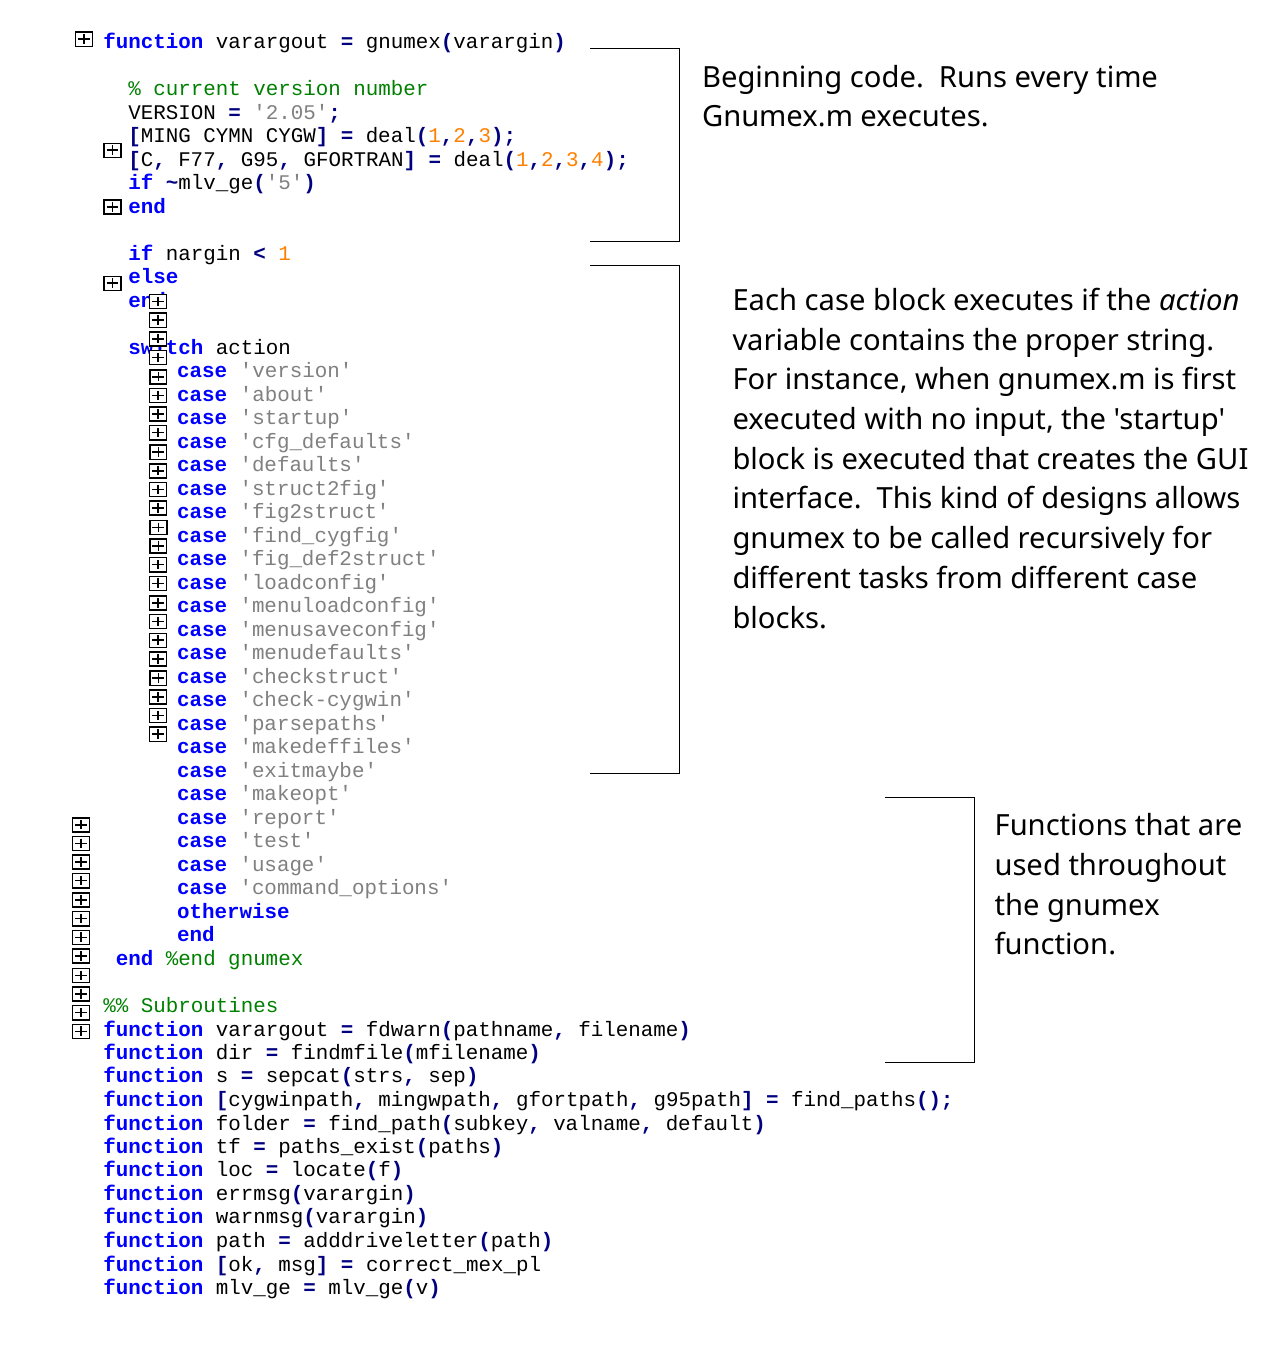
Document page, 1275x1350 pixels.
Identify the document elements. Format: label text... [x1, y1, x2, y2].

text_box [149, 727, 167, 742]
text_box [72, 855, 90, 870]
text_box [72, 948, 90, 964]
text_box [149, 463, 167, 478]
text_box [149, 671, 167, 686]
text_box [149, 331, 167, 346]
text_box [72, 836, 90, 851]
text_box [149, 520, 167, 535]
text_box [149, 633, 167, 648]
text_box [75, 32, 93, 47]
text_box [149, 576, 167, 591]
text_box [149, 595, 167, 611]
text_box [103, 143, 121, 158]
text_box function varargout = gnumex(varargin) % current version number VERSION = '2.05'; [MING CYMN CYGW] = deal(1,2,3); [C, F77, G95, GFORTRAN] = deal(1,2,3,4); if ~mlv_ge('5') end if nargin < 1 else end switch action case 'version' case 'about' case 'startup' case 'cfg_defaults' case 'defaults' case 'struct2fig' case 'fig2struct' case 'find_cygfig' case 'fig_def2struct' case 'loadconfig' case 'menuloadconfig' case 'menusaveconfig' case 'menudefaults' case 'checkstruct' case 'check-cygwin' case 'parsepaths' case 'makedeffiles' case 'exitmaybe' case 'makeopt' case 'report' case 'test' case 'usage' case 'command_options' otherwise end end %end gnumex %% Subroutines function varargout = fdwarn(pathname, filename) function dir = findmfile(mfilename) function s = sepcat(strs, sep) function [cygwinpath, mingwpath, gfortpath, g95path] = find_paths(); function folder = find_path(subkey, valname, default) function tf = paths_exist(paths) function loc = locate(f) function errmsg(varargin) function warnmsg(varargin) function path = adddriveletter(path) function [ok, msg] = correct_mex_pl function mlv_ge = mlv_ge(v) [88, 24, 980, 1300]
text_box [149, 425, 167, 440]
text_box [149, 501, 167, 516]
text_box [149, 614, 167, 629]
text_box [149, 708, 167, 723]
text_box [72, 911, 90, 926]
text_box [103, 200, 121, 215]
text_box [149, 482, 167, 497]
text_box [149, 651, 167, 667]
text_box [149, 557, 167, 572]
text_box [149, 369, 167, 384]
text_box [149, 407, 167, 422]
text_box [149, 313, 167, 328]
text_box [149, 388, 167, 403]
text_box [72, 1024, 90, 1039]
text_box [72, 968, 90, 983]
text_box [104, 276, 122, 291]
text_box [149, 539, 167, 554]
text_box [149, 294, 167, 309]
text_box [149, 350, 167, 365]
text_box Each case block executes if the action variable contains the proper string. For instance, when gnumex.m is first executed with no input, the 'startup' block is executed that creates the GUI interface. This kind of designs allows gnumex to be called recursively for different tasks from different case blocks. [980, 271, 1270, 774]
text_box [72, 987, 90, 1002]
text_box [72, 817, 90, 832]
text_box [72, 893, 90, 908]
text_box [72, 1005, 90, 1020]
text_box Beginning code. Runs every time Gnumex.m executes. [980, 48, 1250, 241]
text_box Functions that are used throughout the gnumex function. [980, 797, 1270, 1063]
text_box [149, 445, 167, 460]
text_box [149, 689, 167, 704]
text_box [72, 873, 90, 888]
text_box [72, 930, 90, 945]
